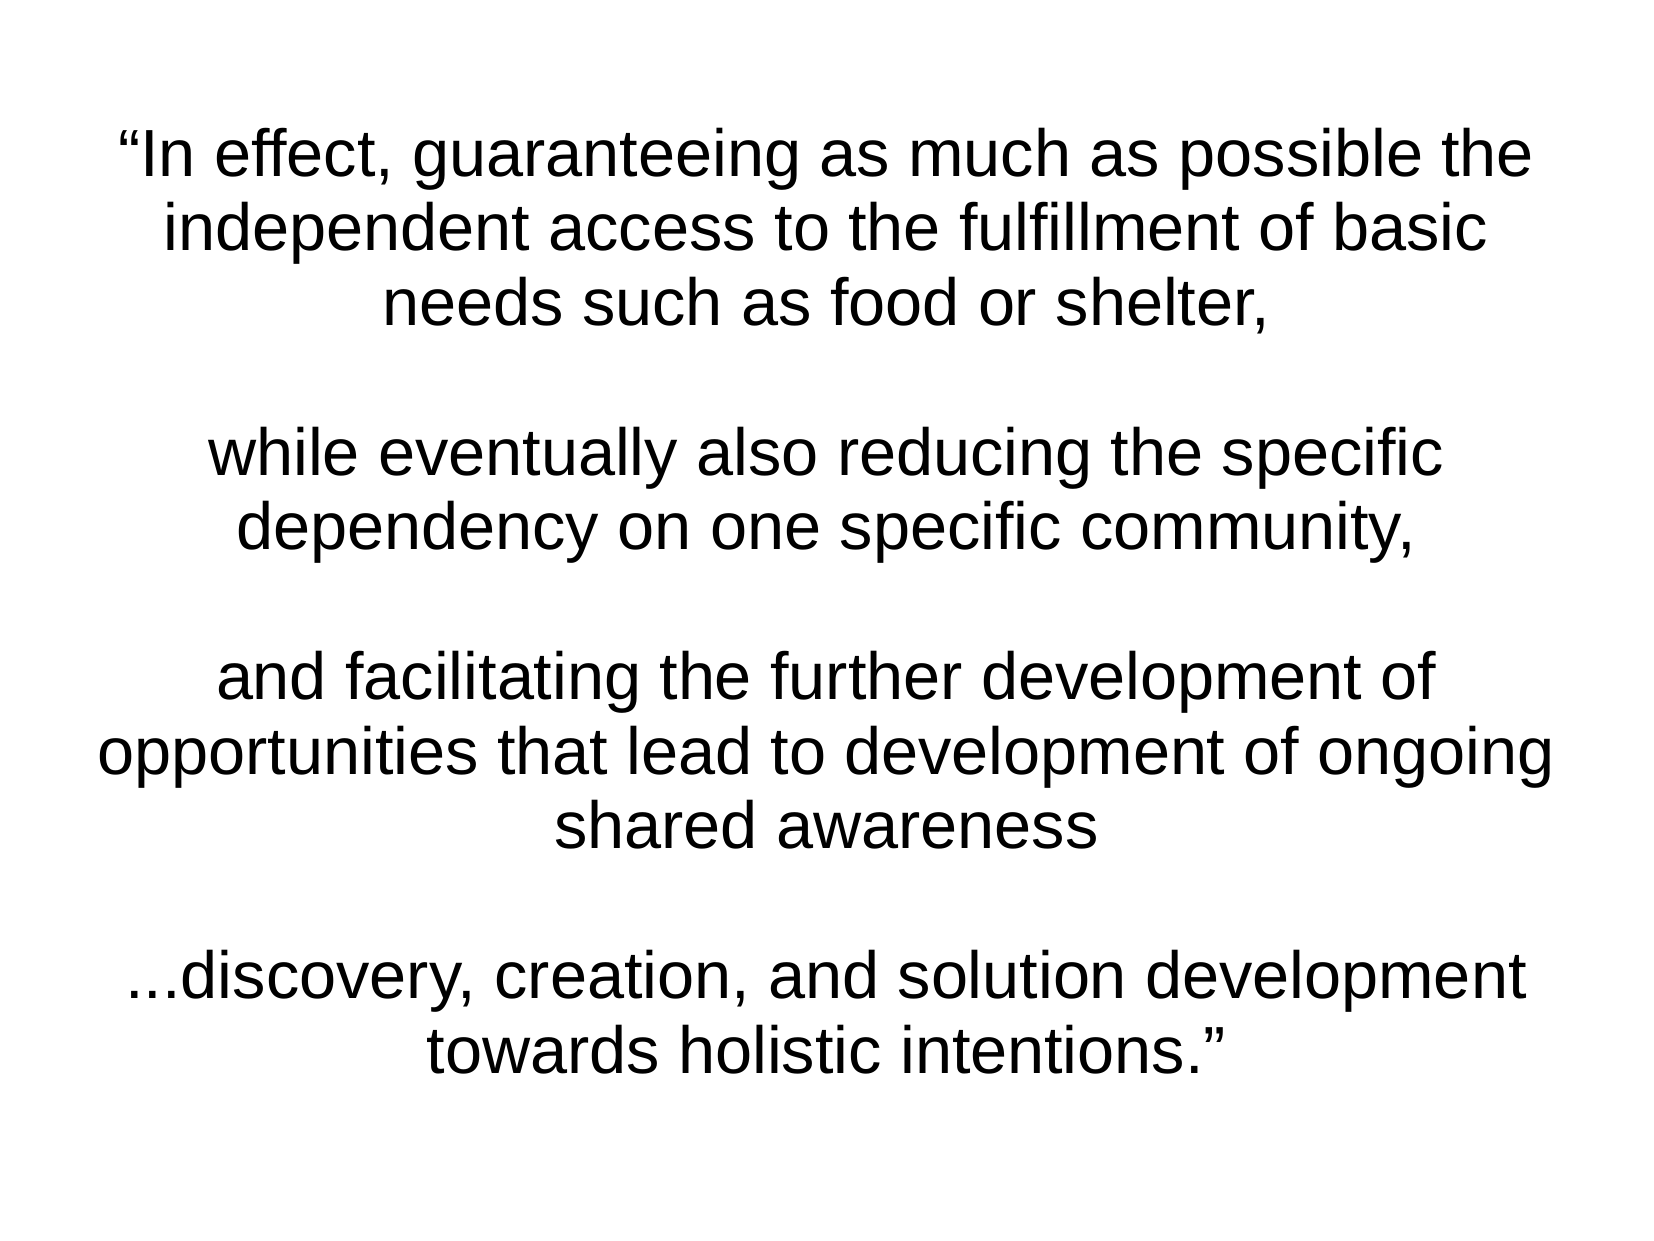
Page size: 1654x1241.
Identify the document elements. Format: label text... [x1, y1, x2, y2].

title “In effect, guaranteeing as much as possible the independent access to the fulfillment of basic needs such as food or shelter, while eventually also reducing the specific dependency on one specific community, and facilitating the further development of opportunities that lead to development of ongoing shared awareness ...discovery, creation, and solution development towards holistic intentions.” [82, 115, 1571, 1088]
